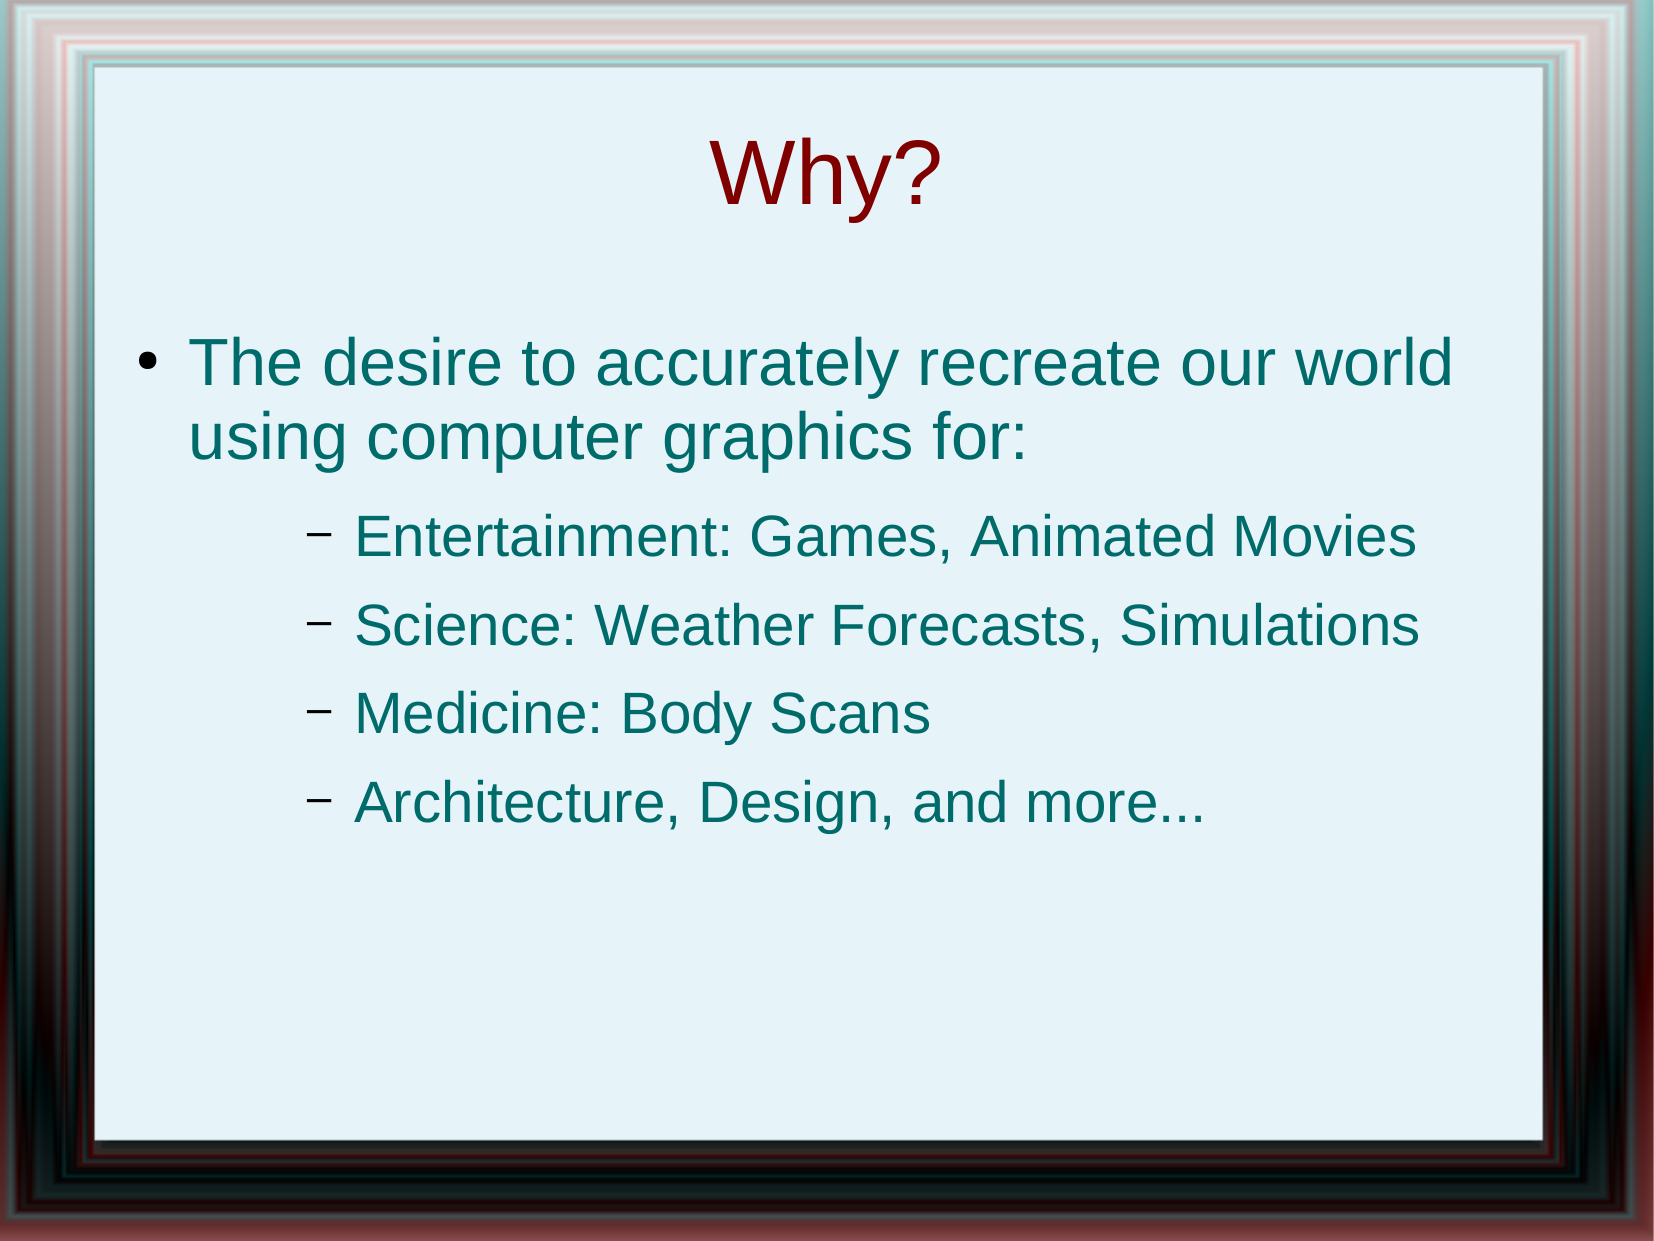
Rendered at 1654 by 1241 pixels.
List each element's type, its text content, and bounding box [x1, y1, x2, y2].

picture [0, 0, 1654, 1241]
list The desire to accurately recreate our world using computer graphics for: Entertainment: Games, Animated Movies Science: Weather Forecasts, Simulations Medicine: Body Scans Architecture, Design, and more... [118, 324, 1506, 931]
title Why? [118, 95, 1536, 250]
